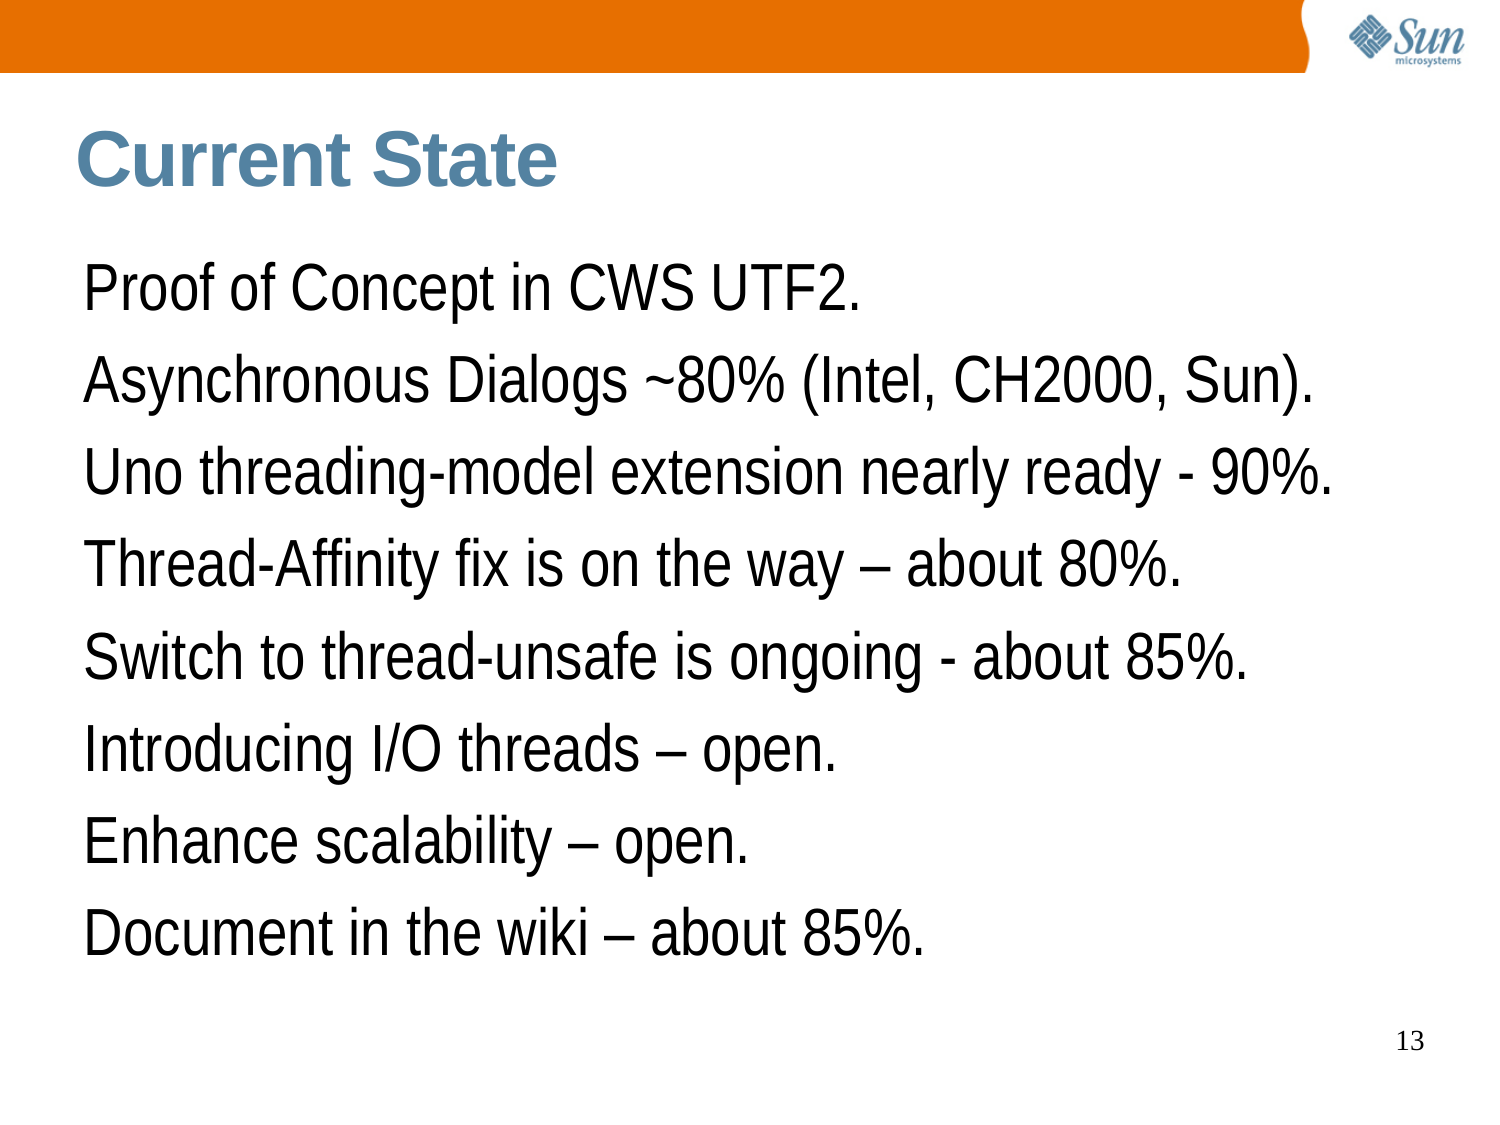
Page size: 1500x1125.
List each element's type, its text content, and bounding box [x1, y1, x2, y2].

title Current State [75, 123, 1437, 227]
picture [0, 0, 1500, 73]
list Proof of Concept in CWS UTF2. Asynchronous Dialogs ~80% (Intel, CH2000, Sun). Uno threading-model extension nearly ready - 90%. Thread-Affinity fix is on the way – about 80%. Switch to thread-unsafe is ongoing - about 85%. Introducing I/O threads – open. Enhance scalability – open. Document in the wiki – about 85%. [64, 258, 1401, 1062]
